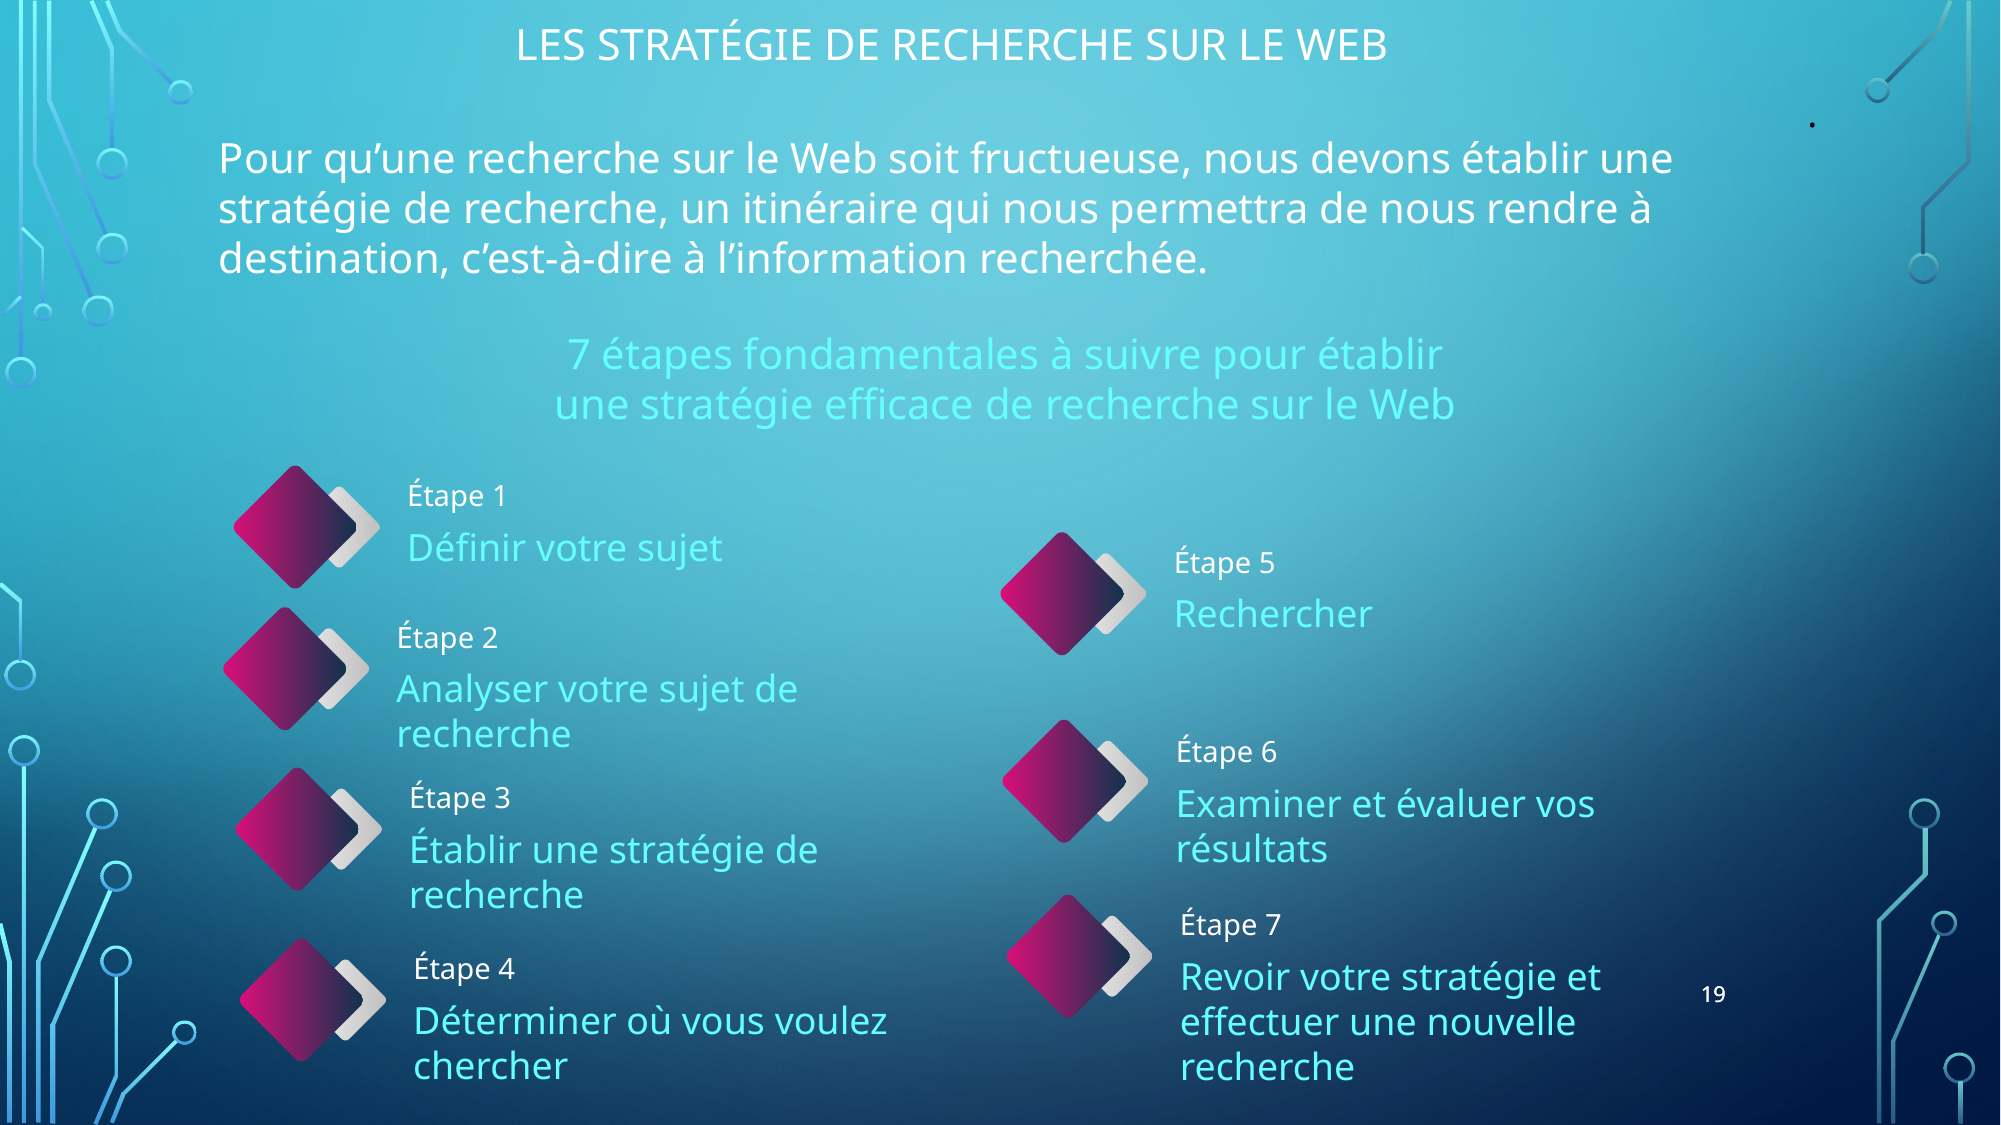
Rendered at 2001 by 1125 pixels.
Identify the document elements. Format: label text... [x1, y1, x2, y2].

text_box Étape 7 [1179, 906, 1330, 942]
text_box Déterminer où vous voulez chercher [413, 996, 988, 1043]
text_box Étape 5 [1173, 543, 1332, 580]
text_box [235, 767, 382, 891]
text_box Pour qu’une recherche sur le Web soit fructueuse, nous devons établir une stratégie de recherche, un itinéraire qui nous permettra de nous rendre à destination, c’est-à-dire à l’information recherchée. [203, 124, 1813, 292]
text_box [240, 938, 386, 1062]
text_box Analyser votre sujet de recherche [396, 665, 972, 711]
text_box Examiner et évaluer vos résultats [1175, 780, 1751, 826]
text_box [1002, 719, 1149, 843]
text_box Étape 3 [409, 779, 567, 815]
text_box Revoir votre stratégie et effectuer une nouvelle recherche [1179, 953, 1726, 1044]
text_box Étape 4 [413, 950, 571, 986]
text_box Étape 6 [1175, 733, 1334, 769]
text_box [223, 607, 370, 731]
text_box Définir votre sujet [406, 523, 982, 570]
text_box Étape 1 [407, 477, 565, 513]
text_box Les stratégie de recherche sur le web [500, 20, 1548, 98]
text_box . [1471, 82, 2000, 189]
text_box [1000, 532, 1147, 656]
text_box Établir une stratégie de recherche [409, 825, 984, 872]
text_box Rechercher [1173, 590, 1749, 636]
text_box 7 étapes fondamentales à suivre pour établir une stratégie efficace de recherche sur le Web [554, 328, 1458, 430]
text_box [1006, 894, 1153, 1018]
text_box Étape 2 [396, 618, 555, 655]
text_box [1685, 965, 1813, 1025]
text_box [233, 465, 380, 589]
